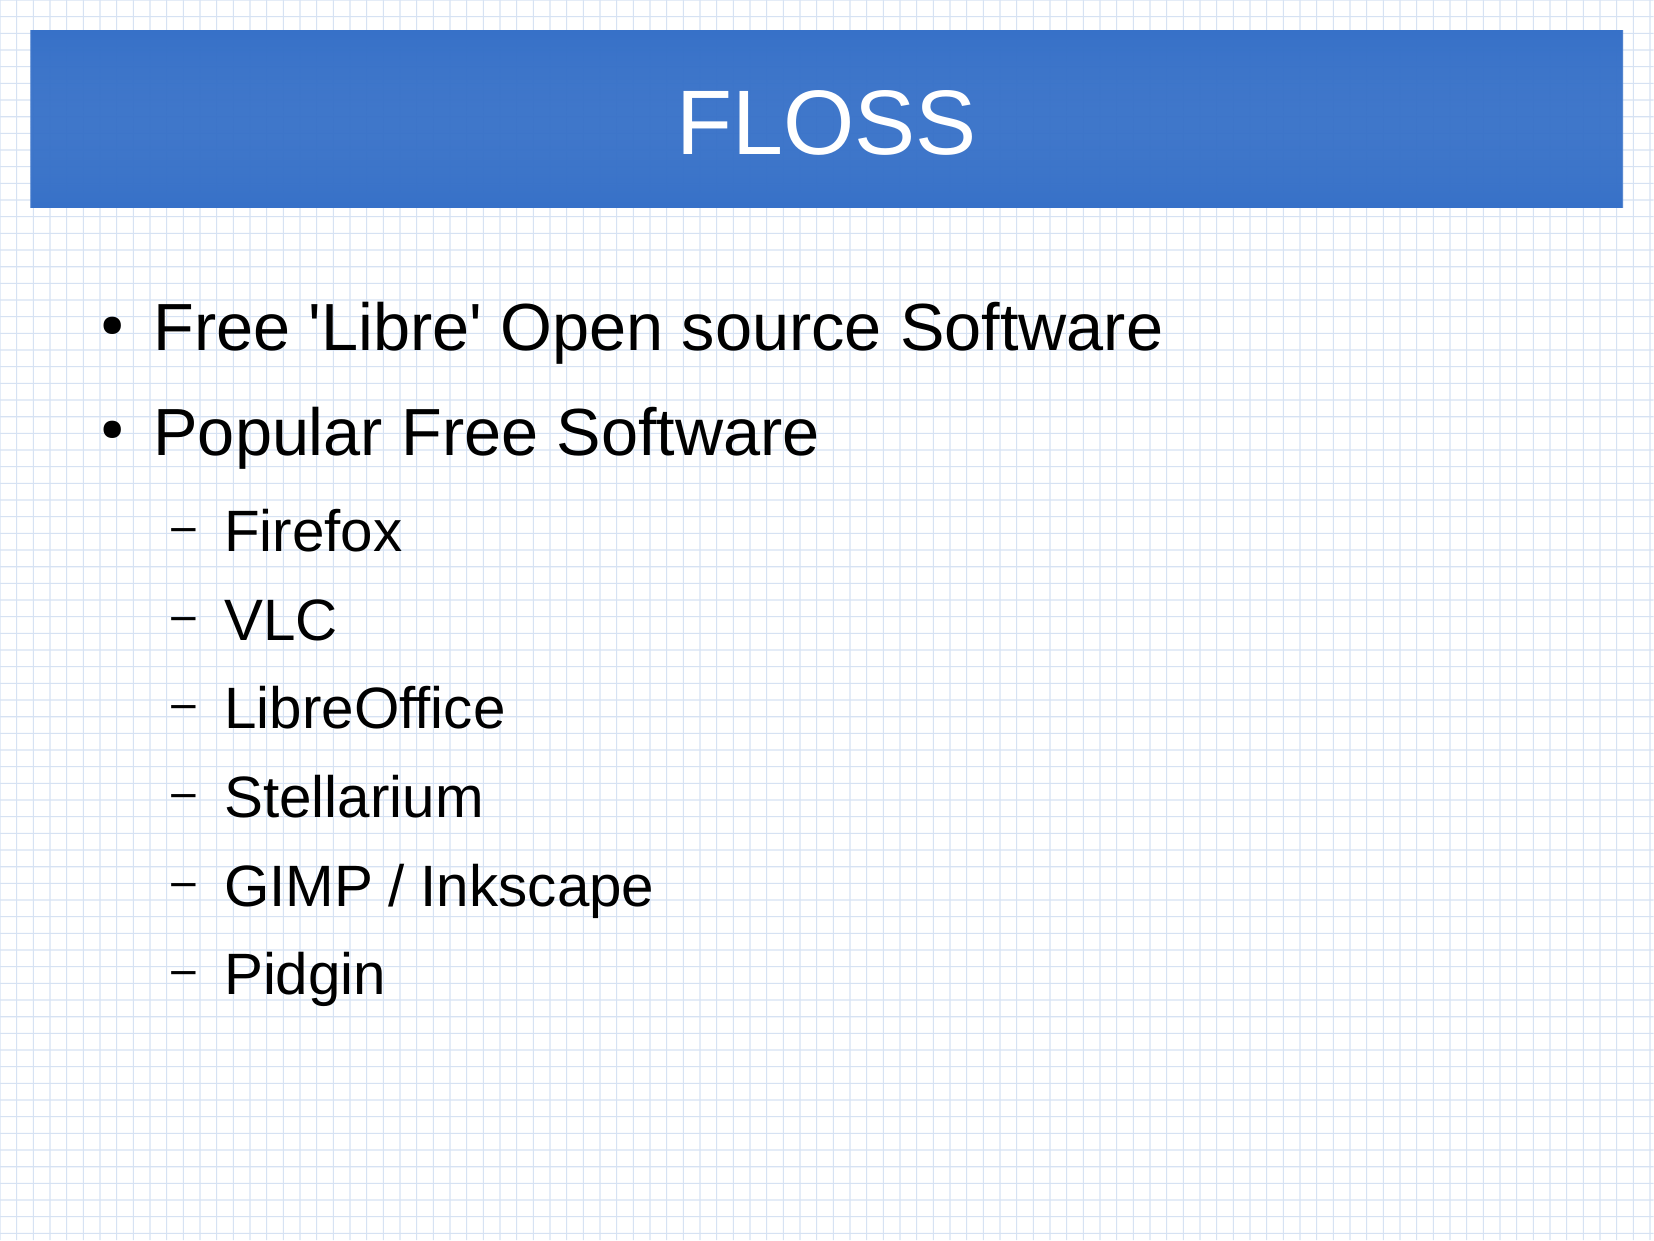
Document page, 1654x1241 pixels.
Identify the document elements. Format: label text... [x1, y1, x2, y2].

title FLOSS [82, 35, 1571, 210]
list Free 'Libre' Open source Software Popular Free Software Firefox VLC LibreOffice Stellarium GIMP / Inkscape Pidgin [82, 290, 1538, 1010]
